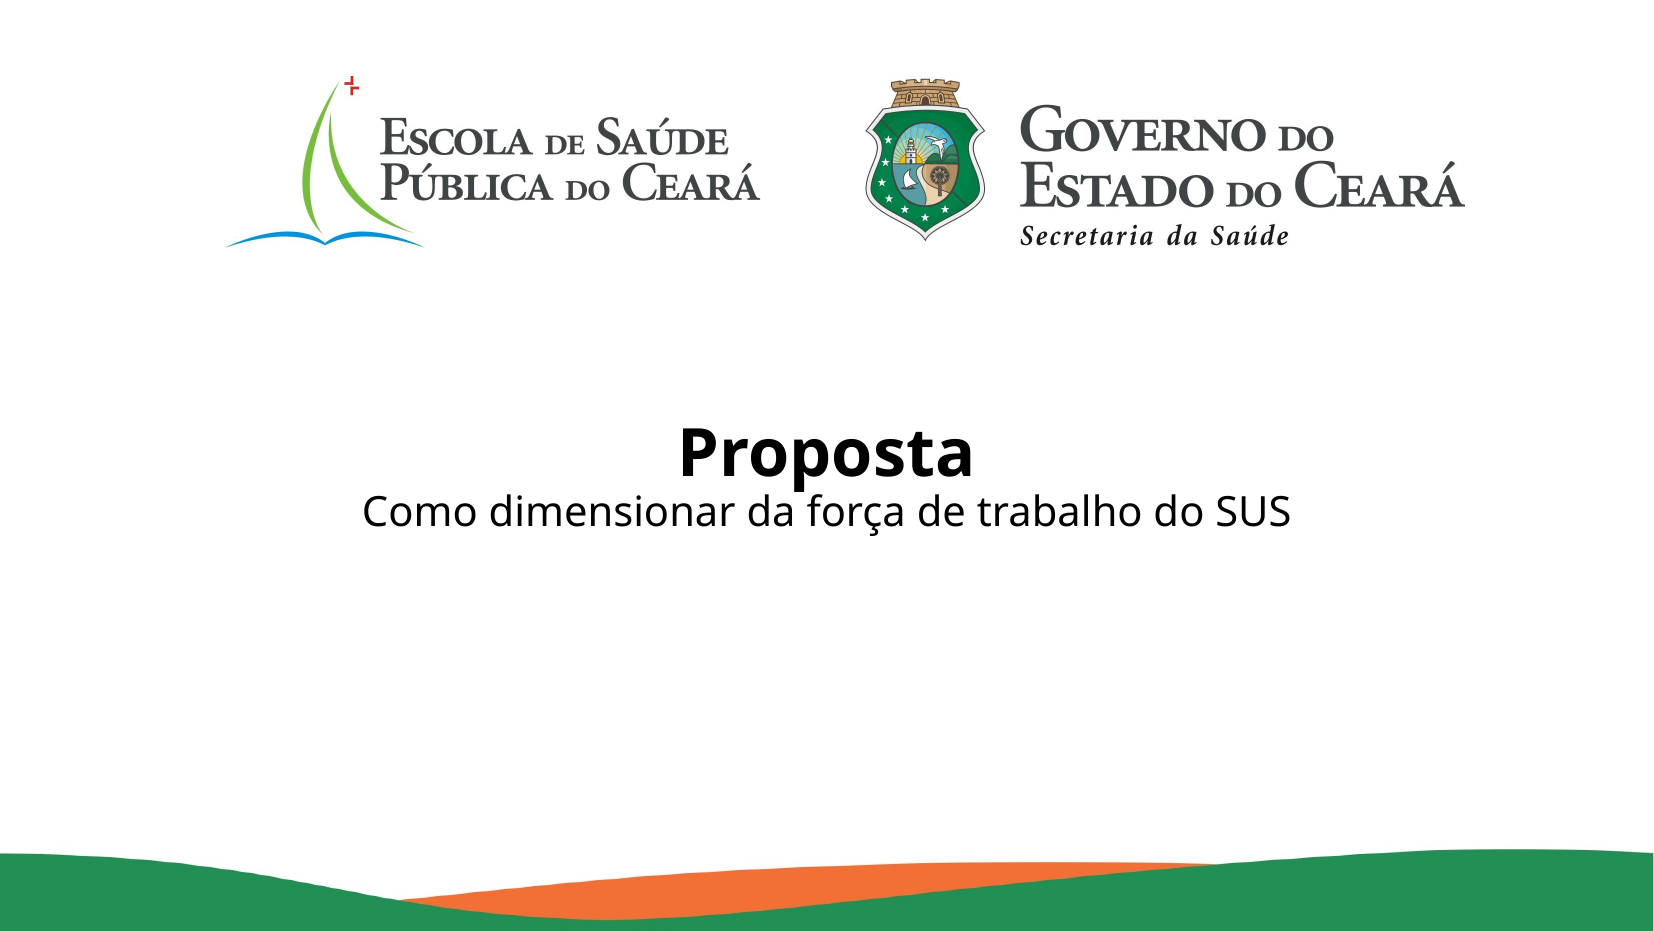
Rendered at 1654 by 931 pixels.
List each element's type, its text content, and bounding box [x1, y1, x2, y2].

title Proposta Como dimensionar da força de trabalho do SUS [76, 413, 1577, 544]
picture [0, 808, 1654, 931]
picture [224, 76, 1465, 249]
